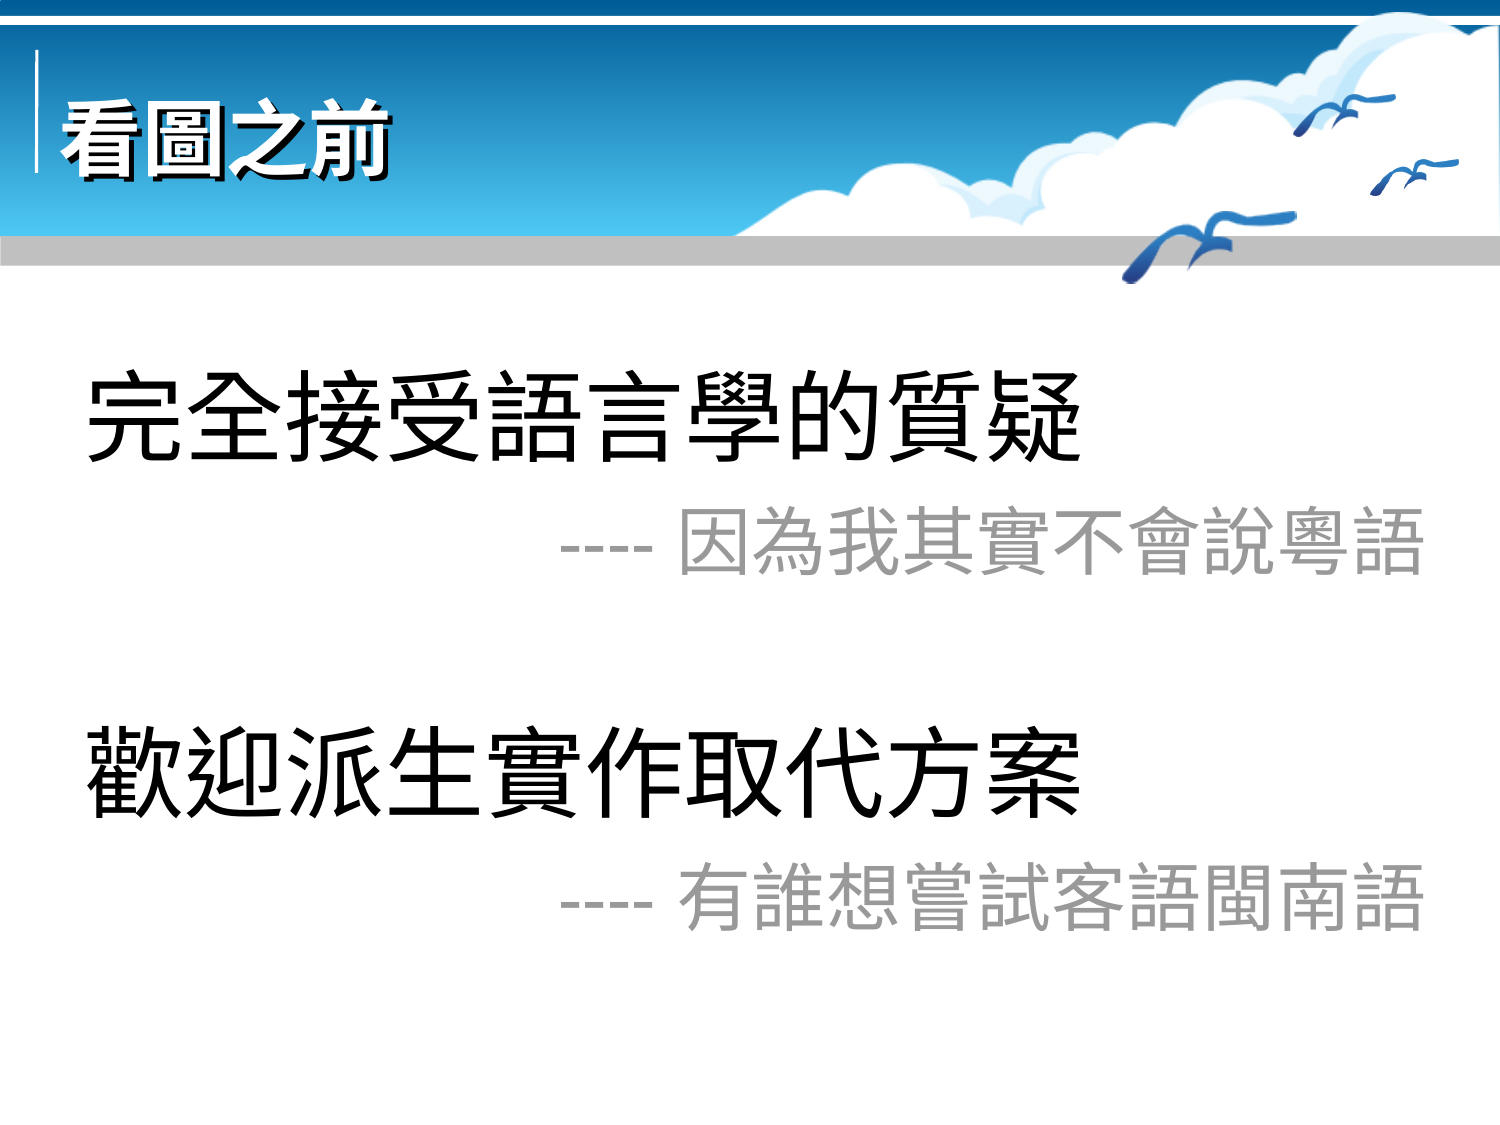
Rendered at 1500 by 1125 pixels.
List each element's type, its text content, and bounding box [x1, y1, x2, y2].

text_box 完全接受語言學的質疑 ----因為我其實不會說粵語 歡迎派生實作取代方案 ----有誰想嘗試客語閩南語 [70, 330, 1441, 1099]
title 看圖之前 [59, 86, 1465, 186]
picture [730, 12, 1500, 284]
